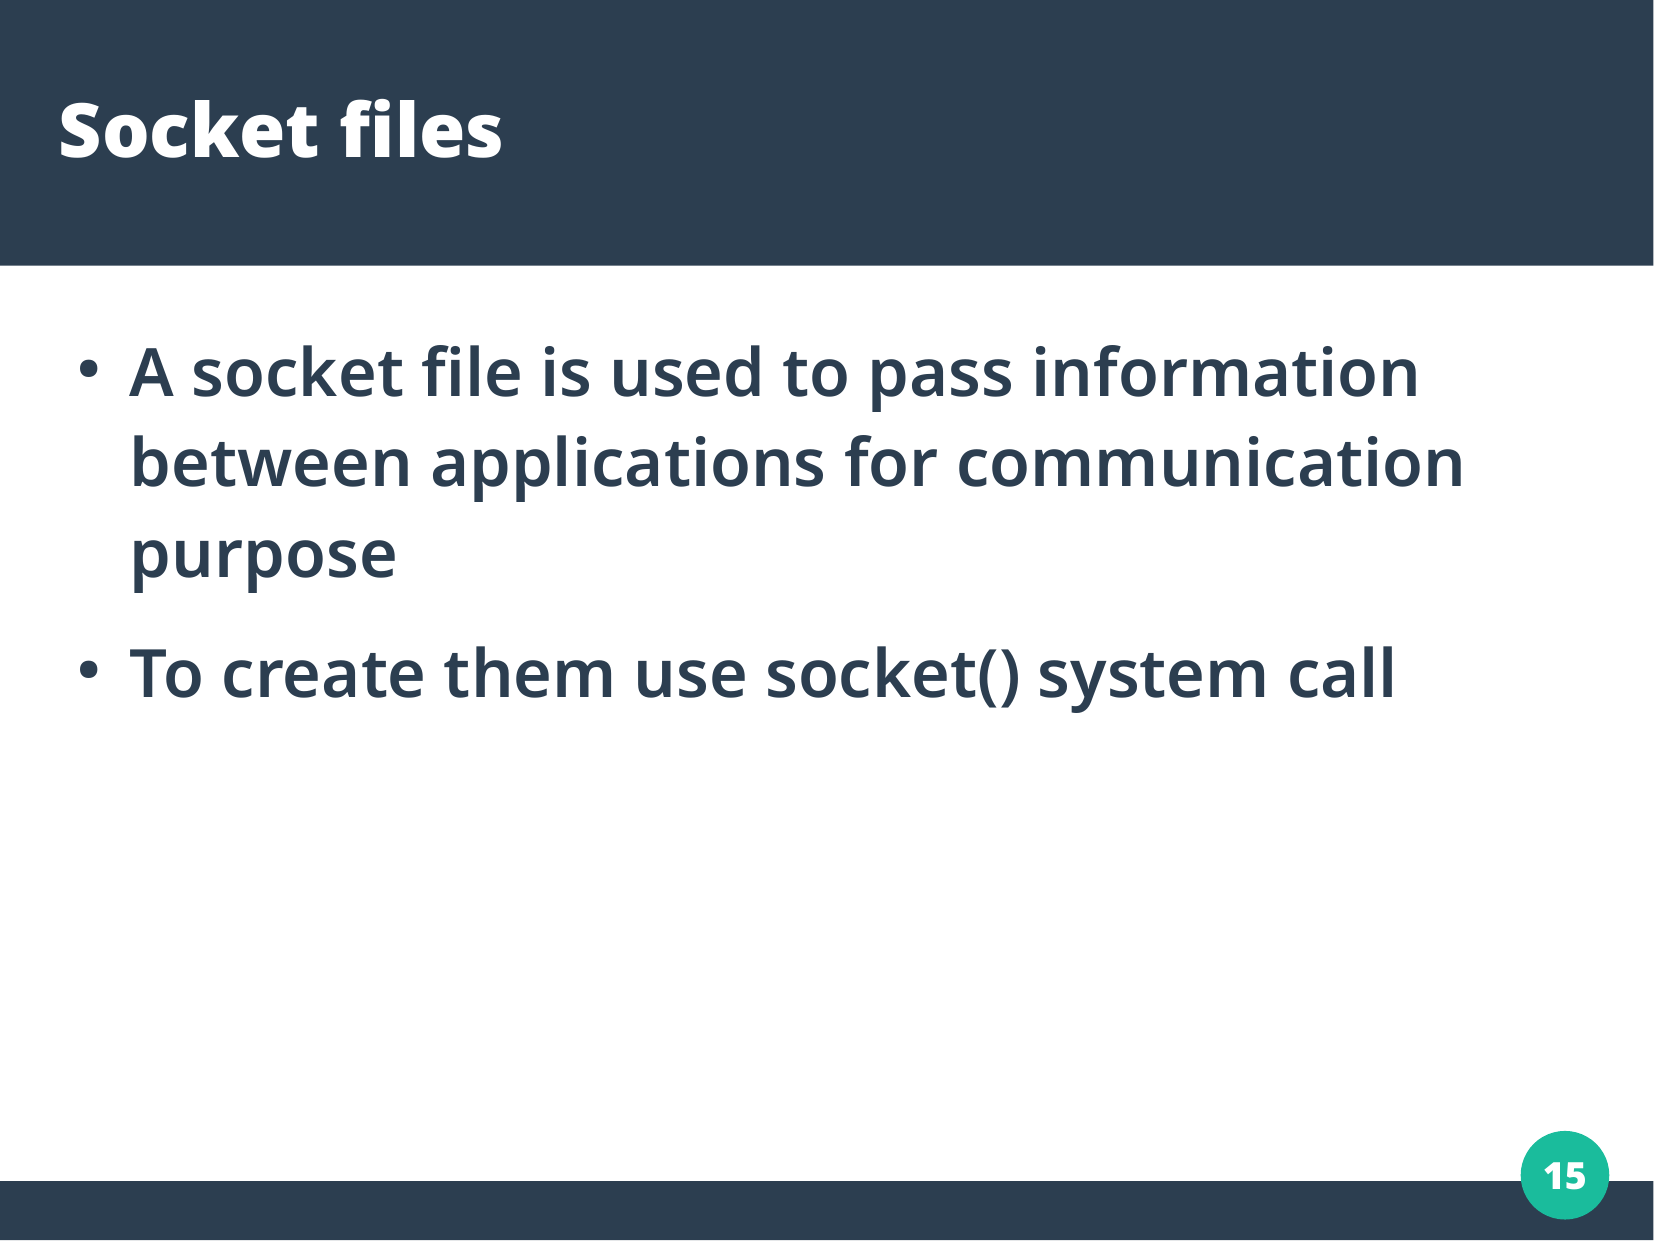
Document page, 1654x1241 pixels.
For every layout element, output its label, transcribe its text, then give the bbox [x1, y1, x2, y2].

list A socket file is used to pass information between applications for communication purpose To create them use socket() system call [59, 324, 1595, 1152]
title Socket files [59, 49, 1595, 207]
